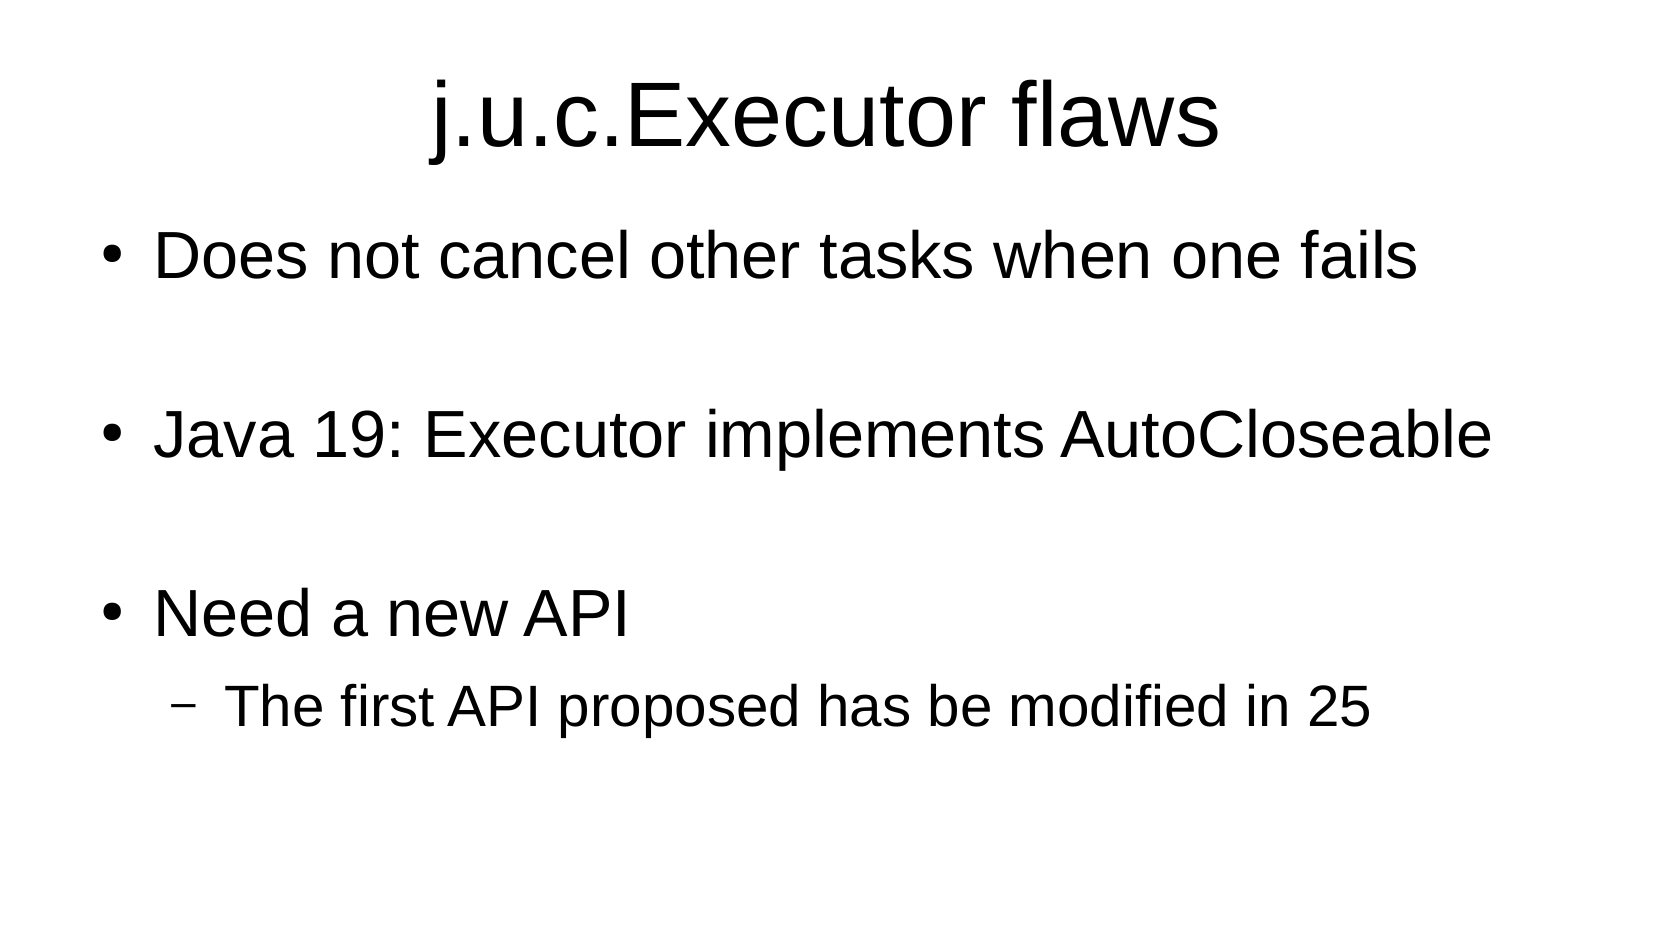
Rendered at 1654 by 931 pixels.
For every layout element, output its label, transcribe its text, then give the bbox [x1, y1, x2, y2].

title j.u.c.Executor flaws [82, 37, 1571, 193]
list Does not cancel other tasks when one fails Java 19: Executor implements AutoCloseable Need a new API The first API proposed has be modified in 25 [82, 217, 1571, 758]
